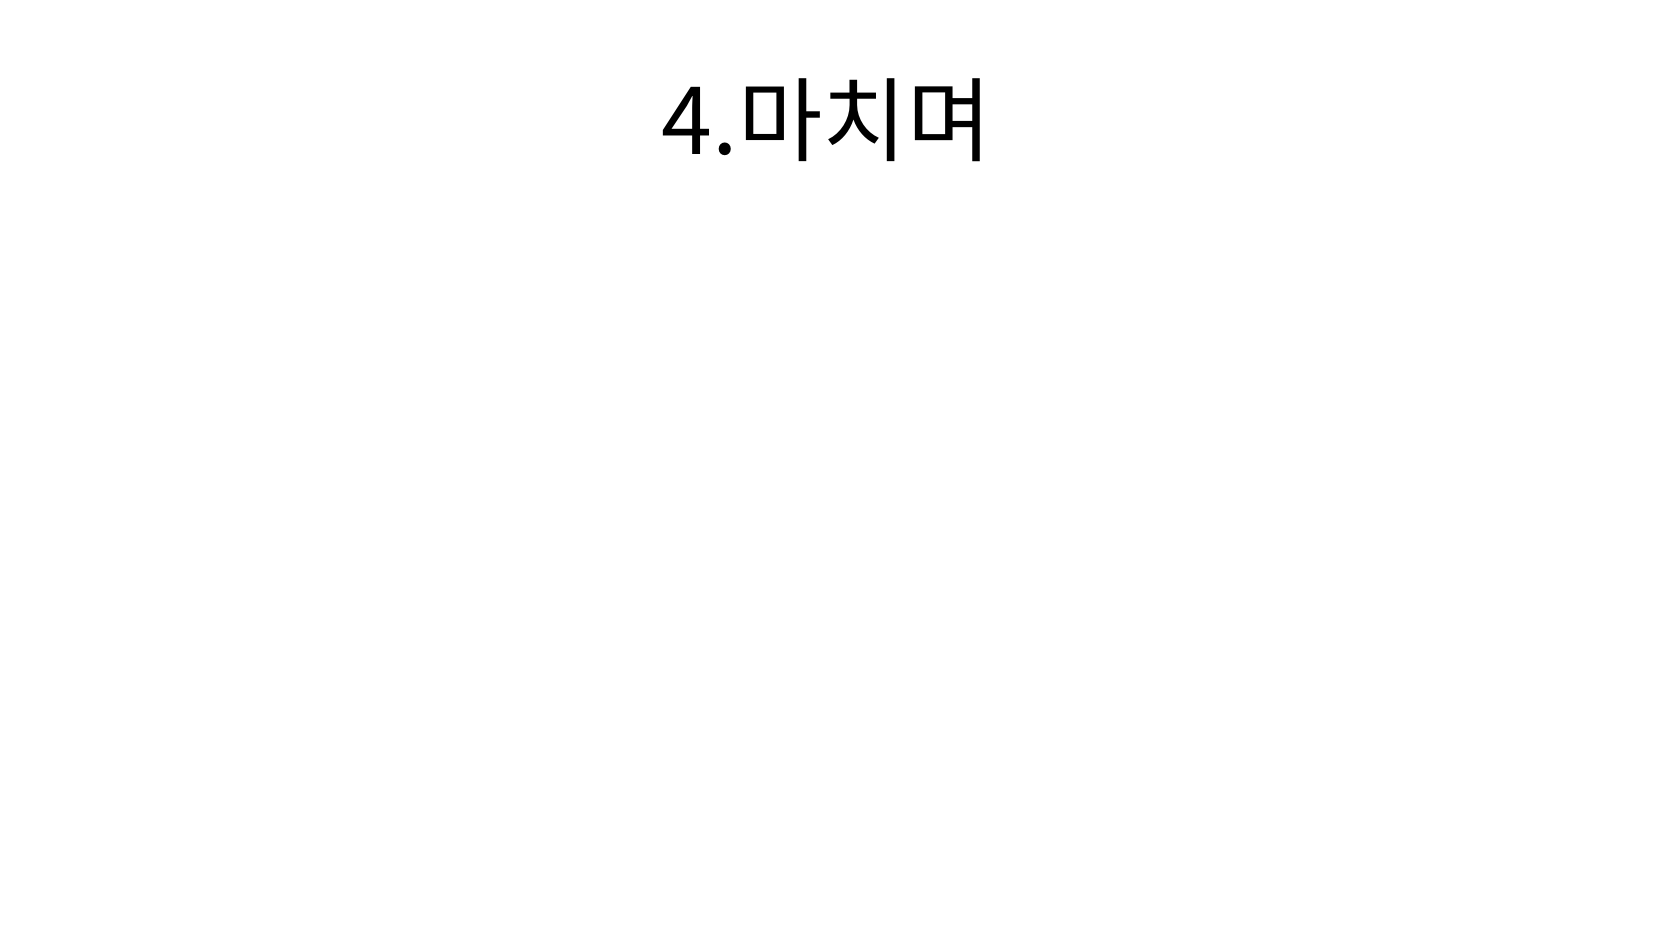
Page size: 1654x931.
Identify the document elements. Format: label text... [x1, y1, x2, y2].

title 4.마치며 [82, 37, 1571, 193]
